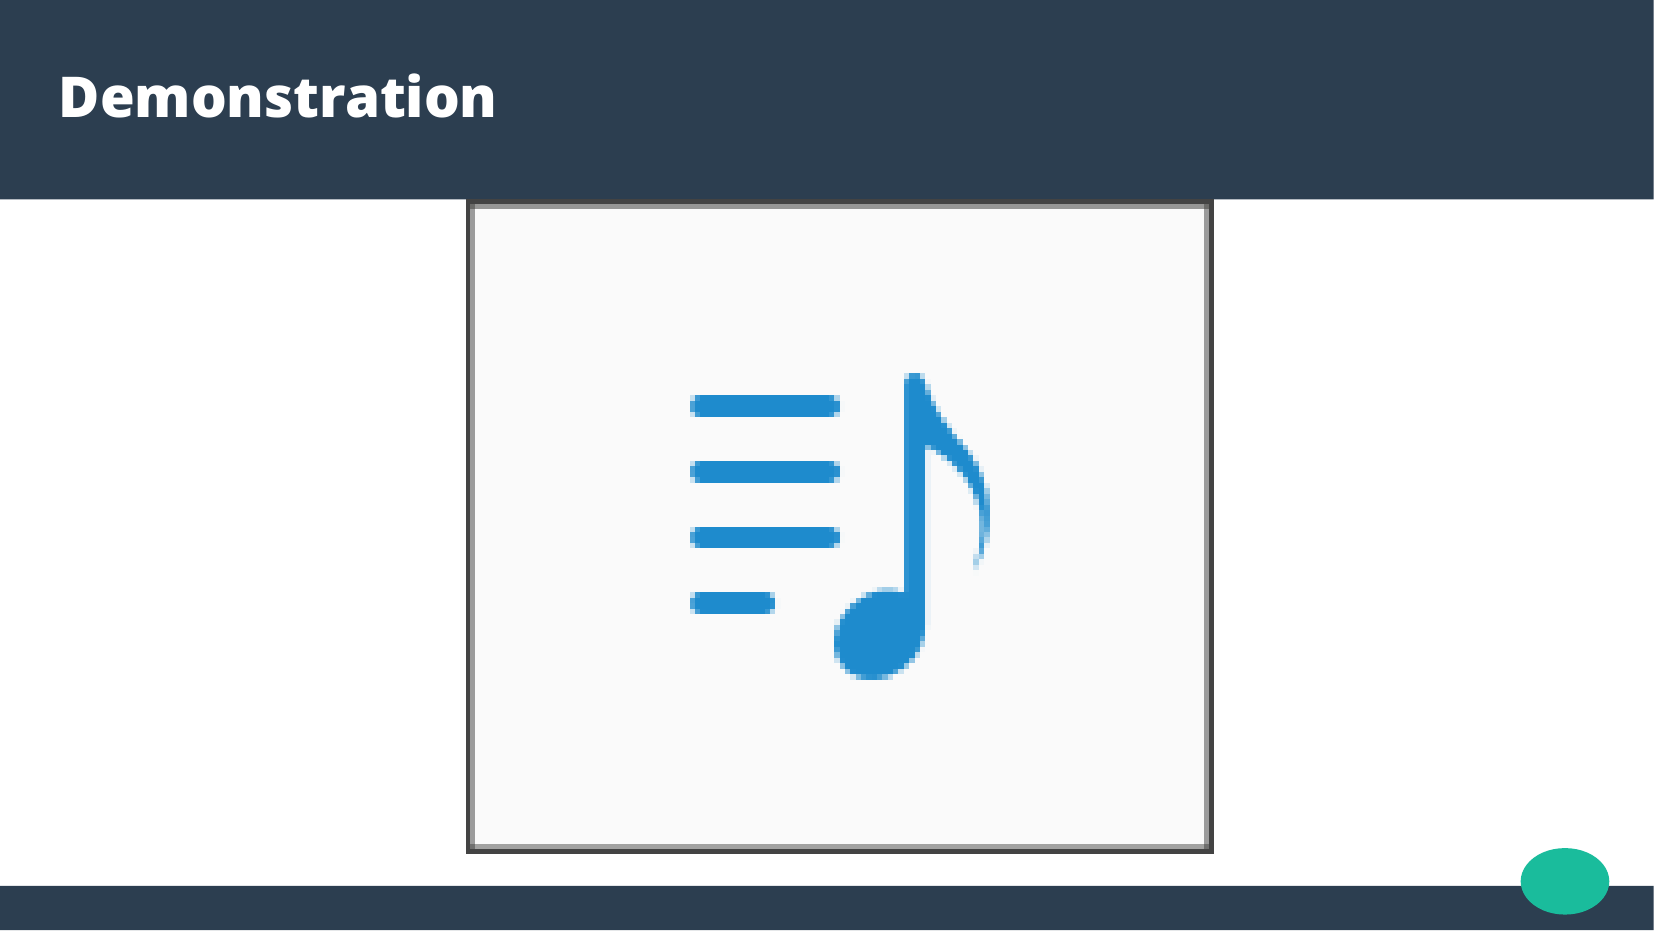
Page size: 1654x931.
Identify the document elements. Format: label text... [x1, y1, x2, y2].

text_box [465, 198, 1216, 856]
title Demonstration [59, 37, 1595, 155]
